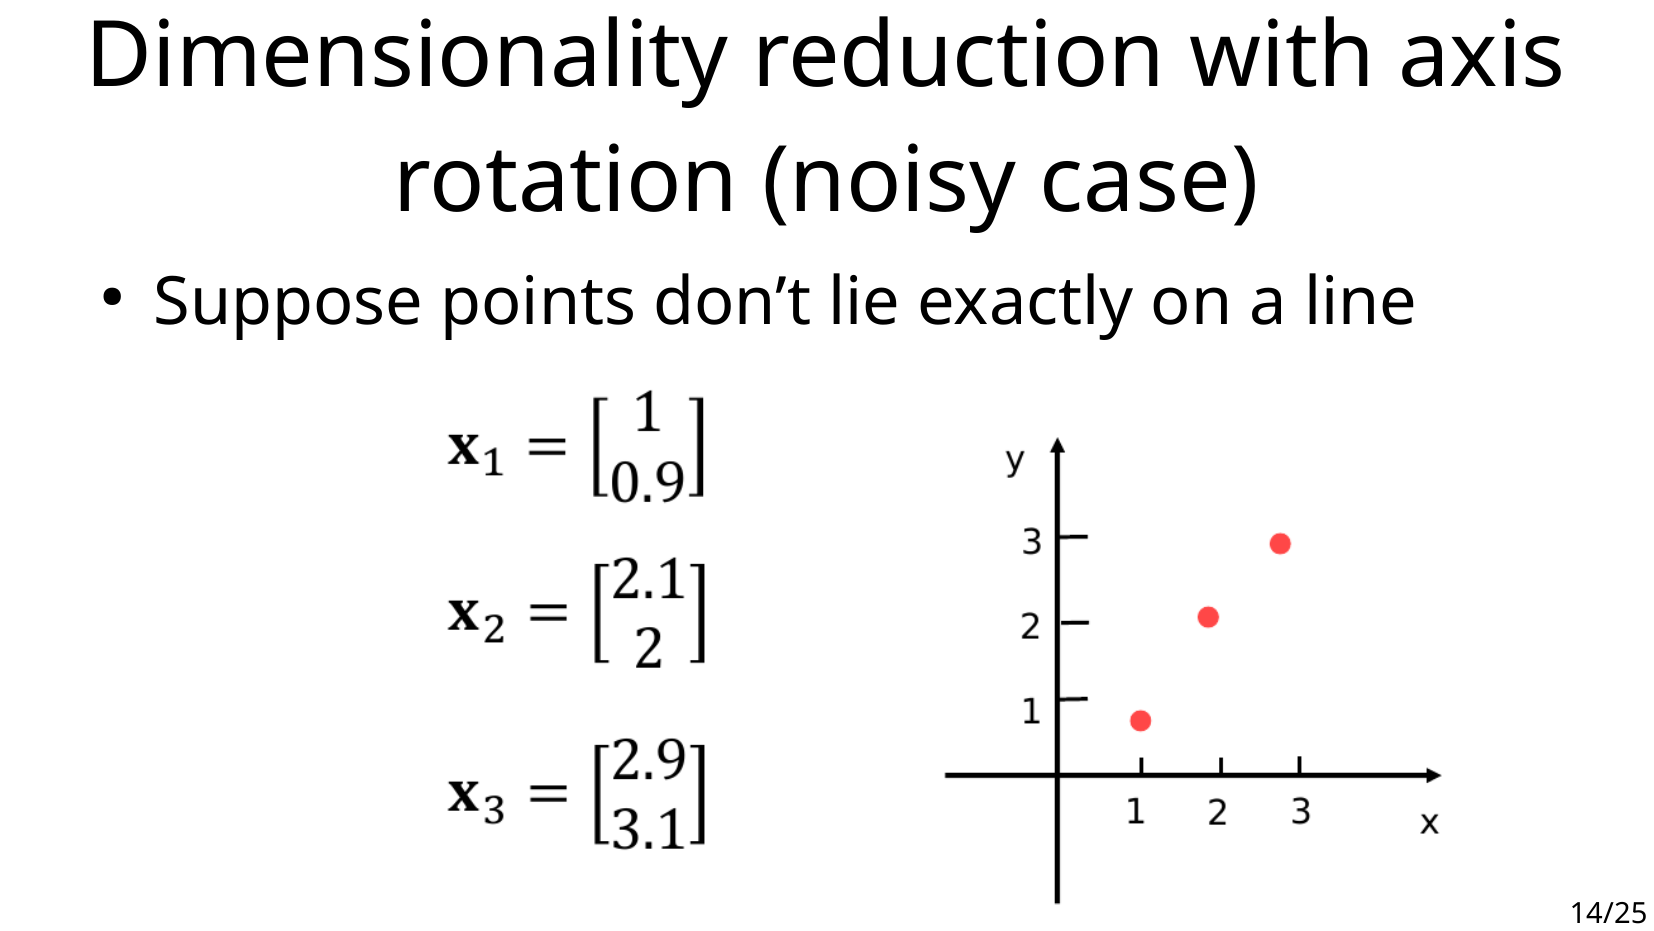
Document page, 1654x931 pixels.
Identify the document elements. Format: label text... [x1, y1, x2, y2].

title Dimensionality reduction with axis rotation (noisy case) [82, 1, 1571, 226]
list Suppose points don’t lie exactly on a line [82, 253, 1571, 793]
picture [420, 359, 1471, 922]
